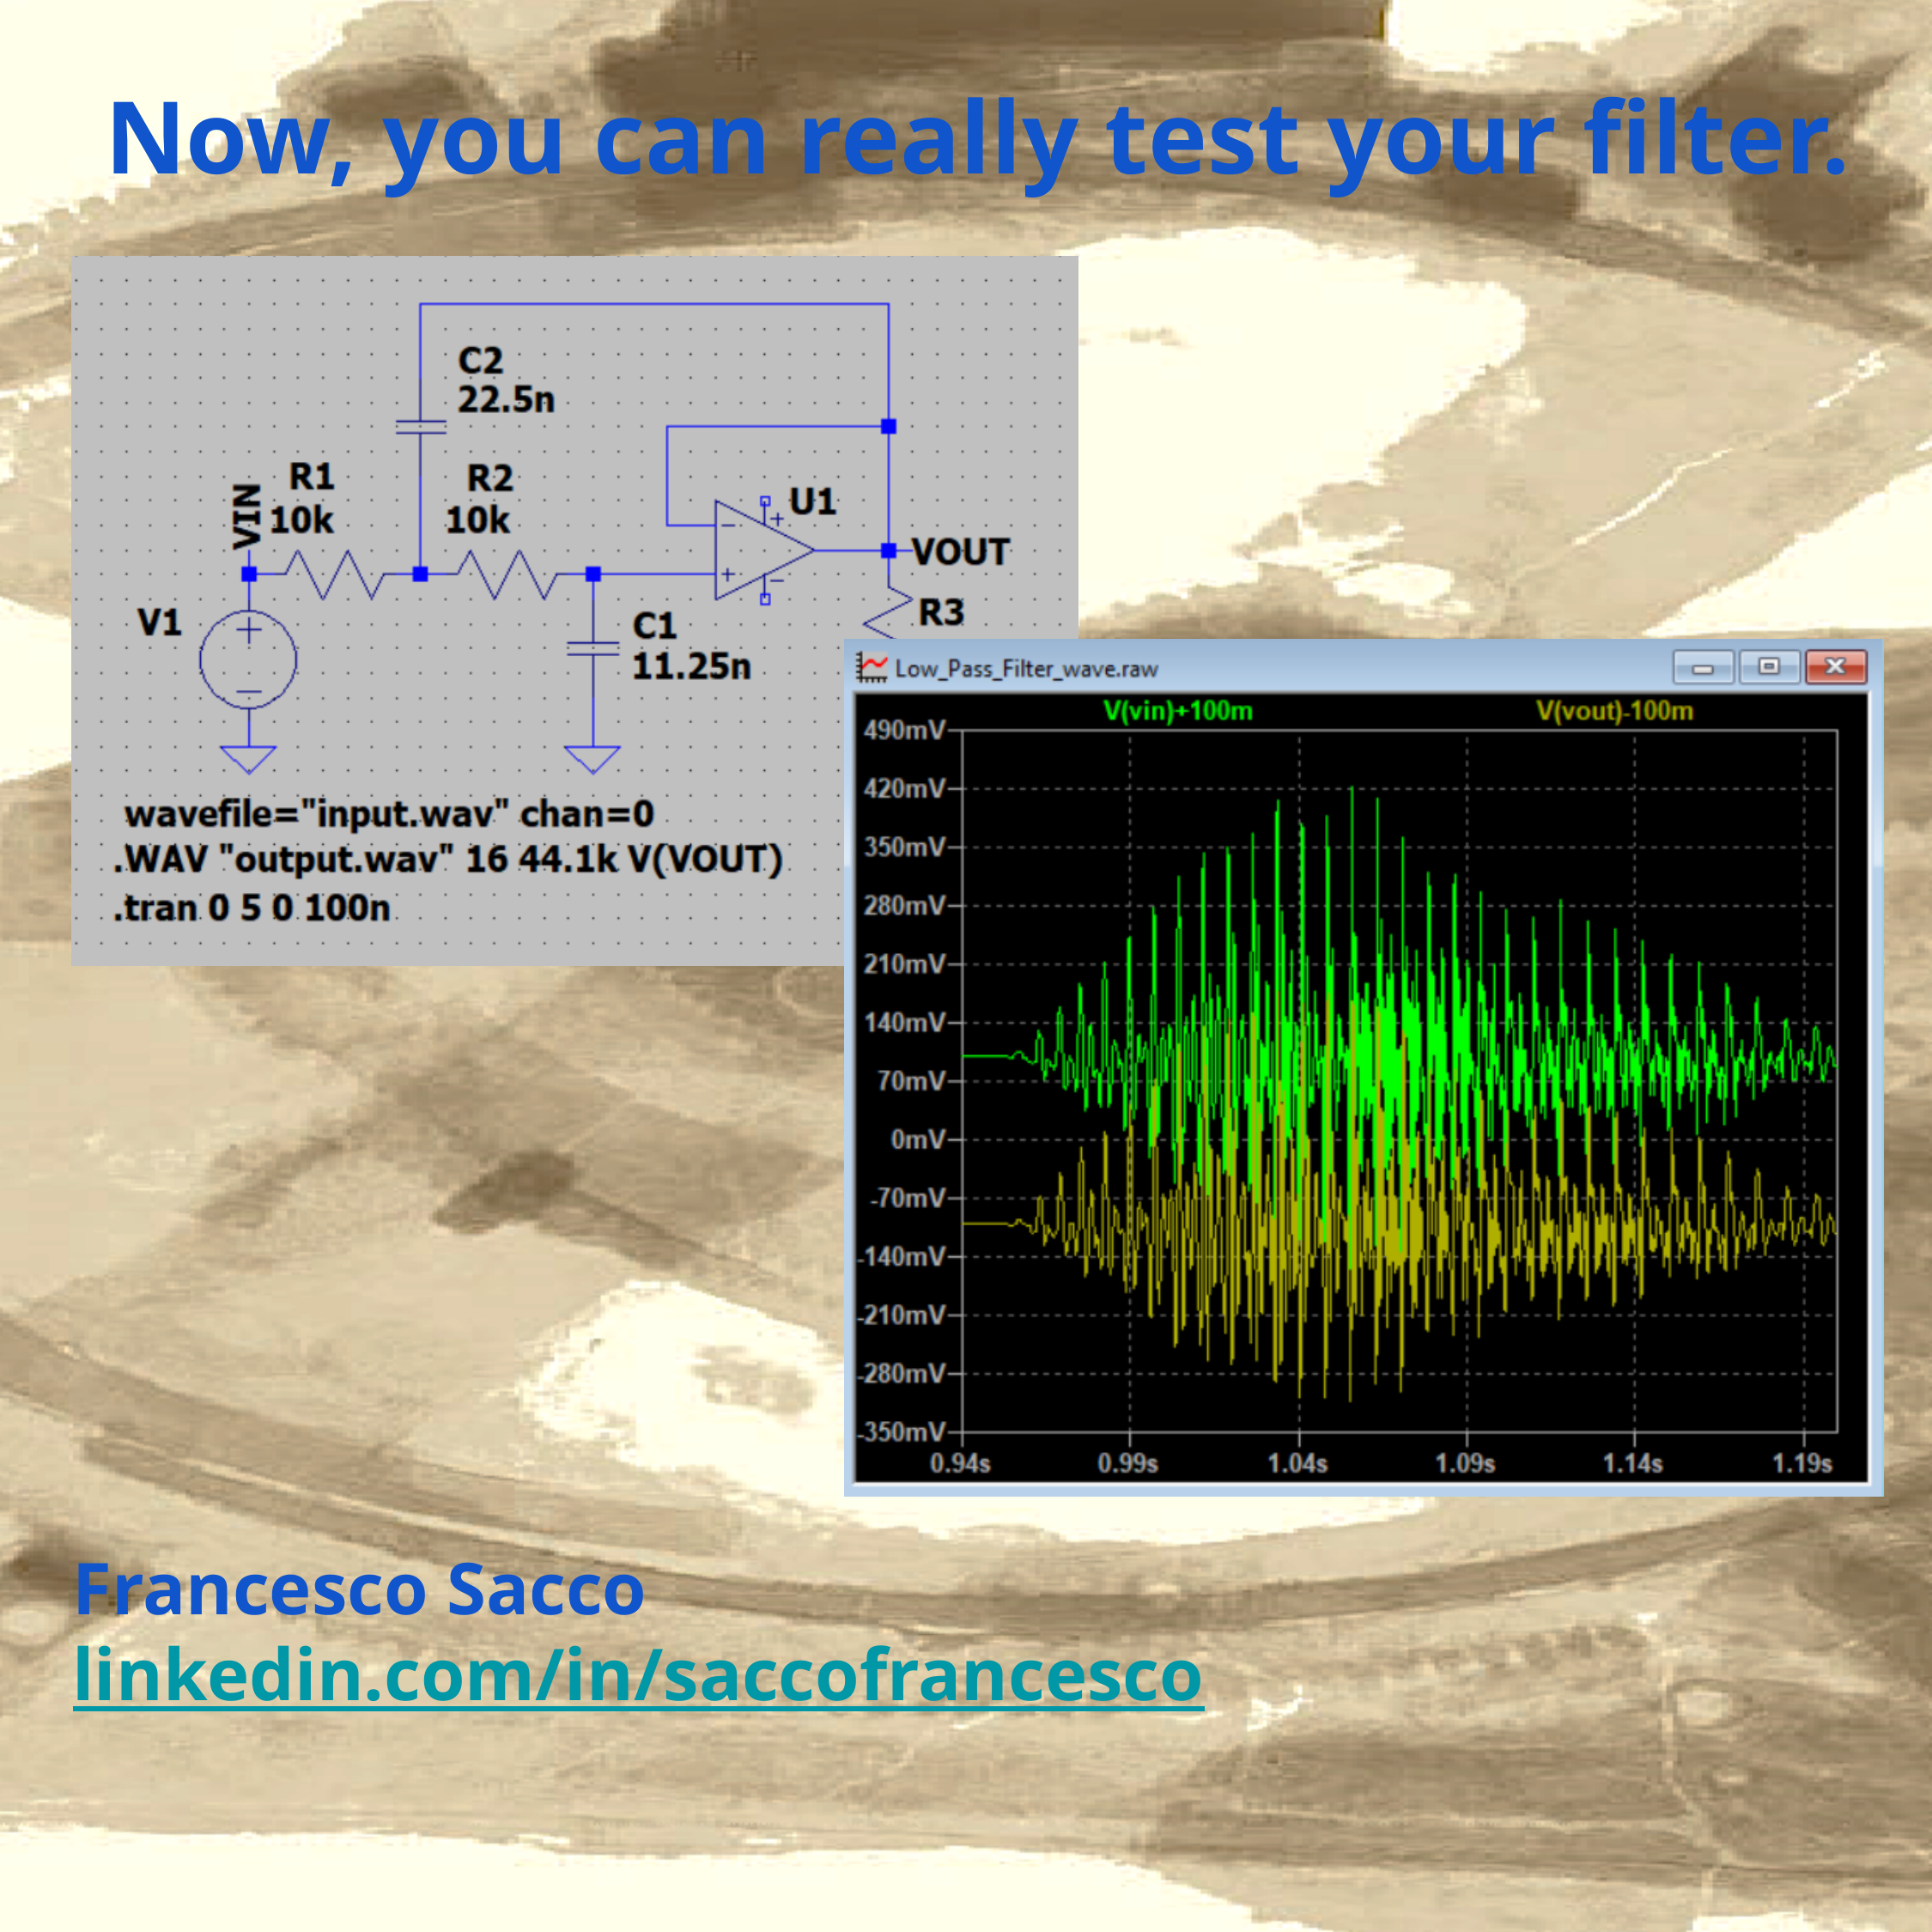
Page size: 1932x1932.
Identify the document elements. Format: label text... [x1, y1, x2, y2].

picture [0, 0, 1932, 1932]
text_box Francesco Sacco linkedin.com/in/saccofrancesco [59, 1530, 1873, 1749]
text_box Now, you can really test your filter. [71, 60, 1884, 222]
